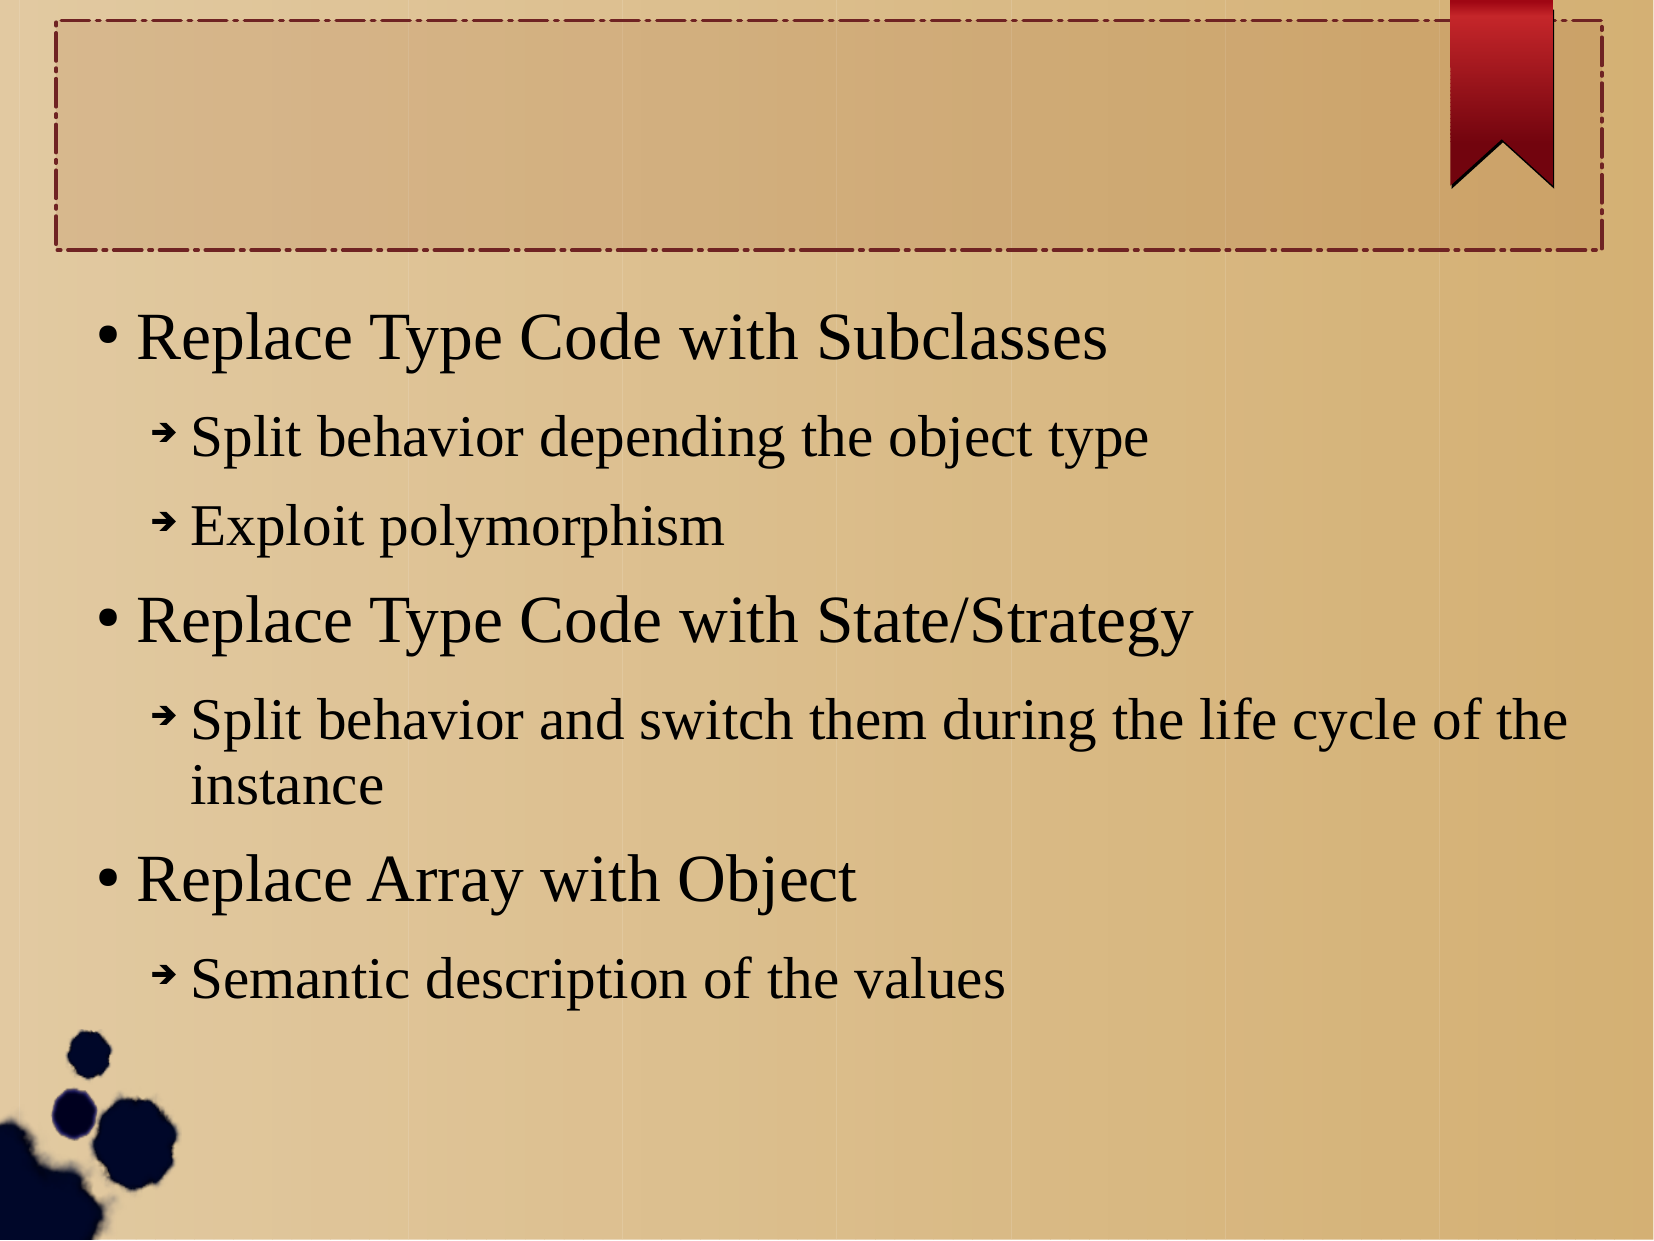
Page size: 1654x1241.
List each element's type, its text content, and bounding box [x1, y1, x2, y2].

list Replace Type Code with Subclasses Split behavior depending the object type Exploit polymorphism Replace Type Code with State/Strategy Split behavior and switch them during the life cycle of the instance Replace Array with Object Semantic description of the values [82, 299, 1571, 1019]
